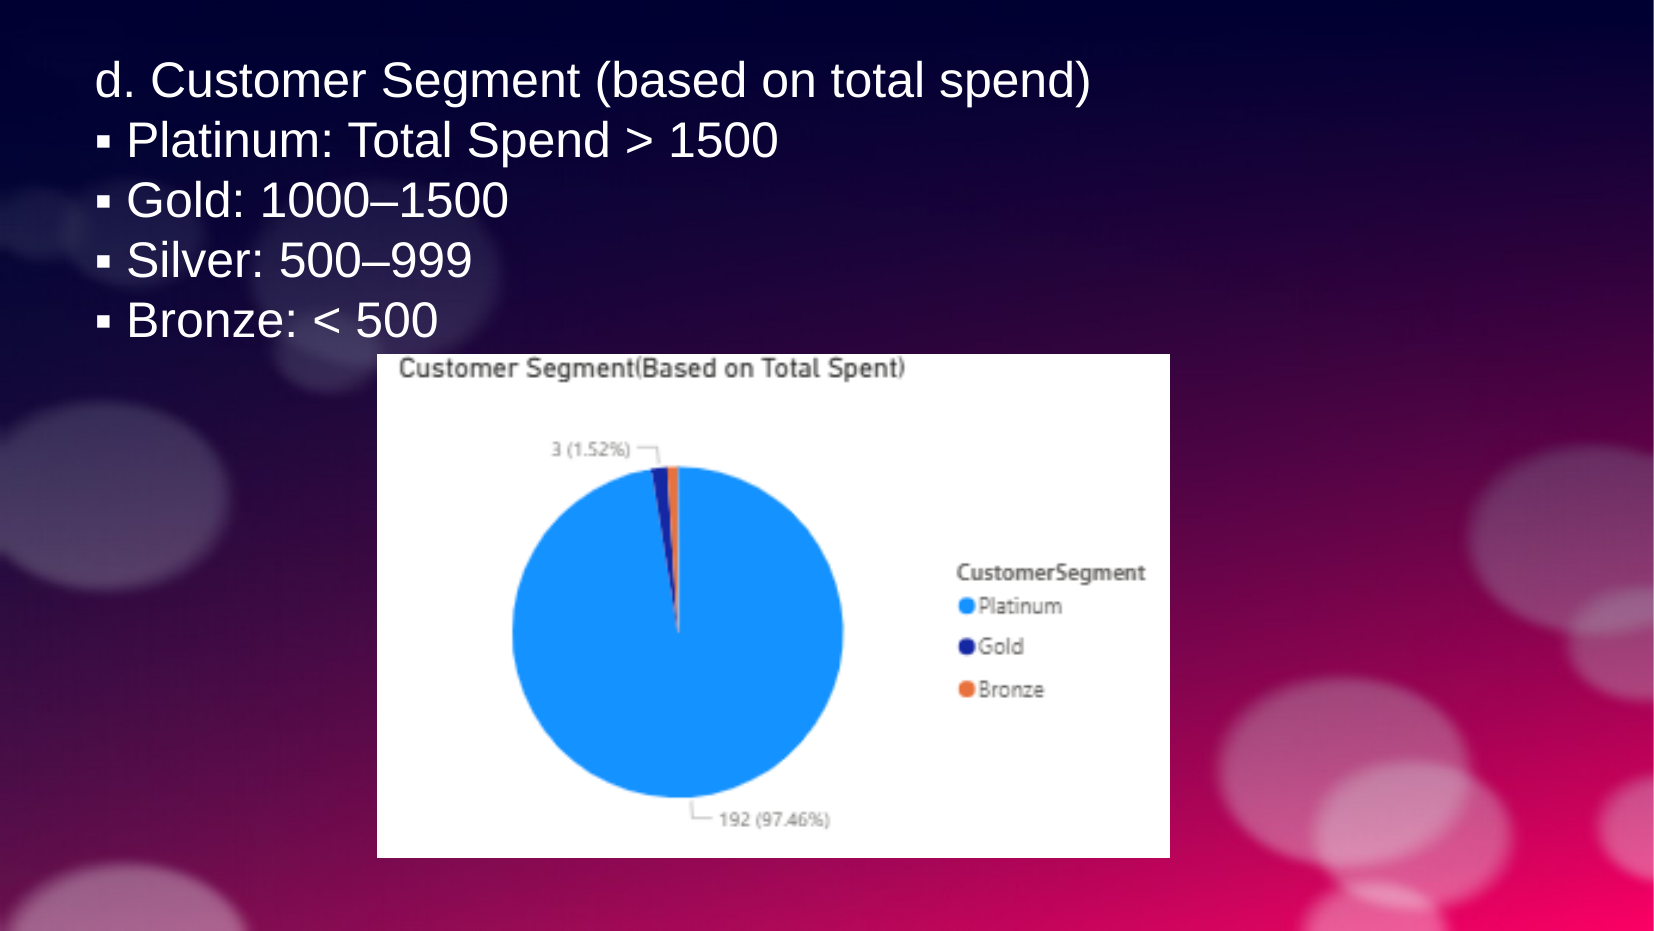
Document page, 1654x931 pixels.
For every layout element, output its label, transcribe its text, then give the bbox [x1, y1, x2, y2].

picture [377, 354, 1170, 858]
title d. Customer Segment (based on total spend) ▪ Platinum: Total Spend > 1500 ▪ Gold: 1000–1500 ▪ Silver: 500–999 ▪ Bronze: < 500 [94, 47, 1583, 327]
